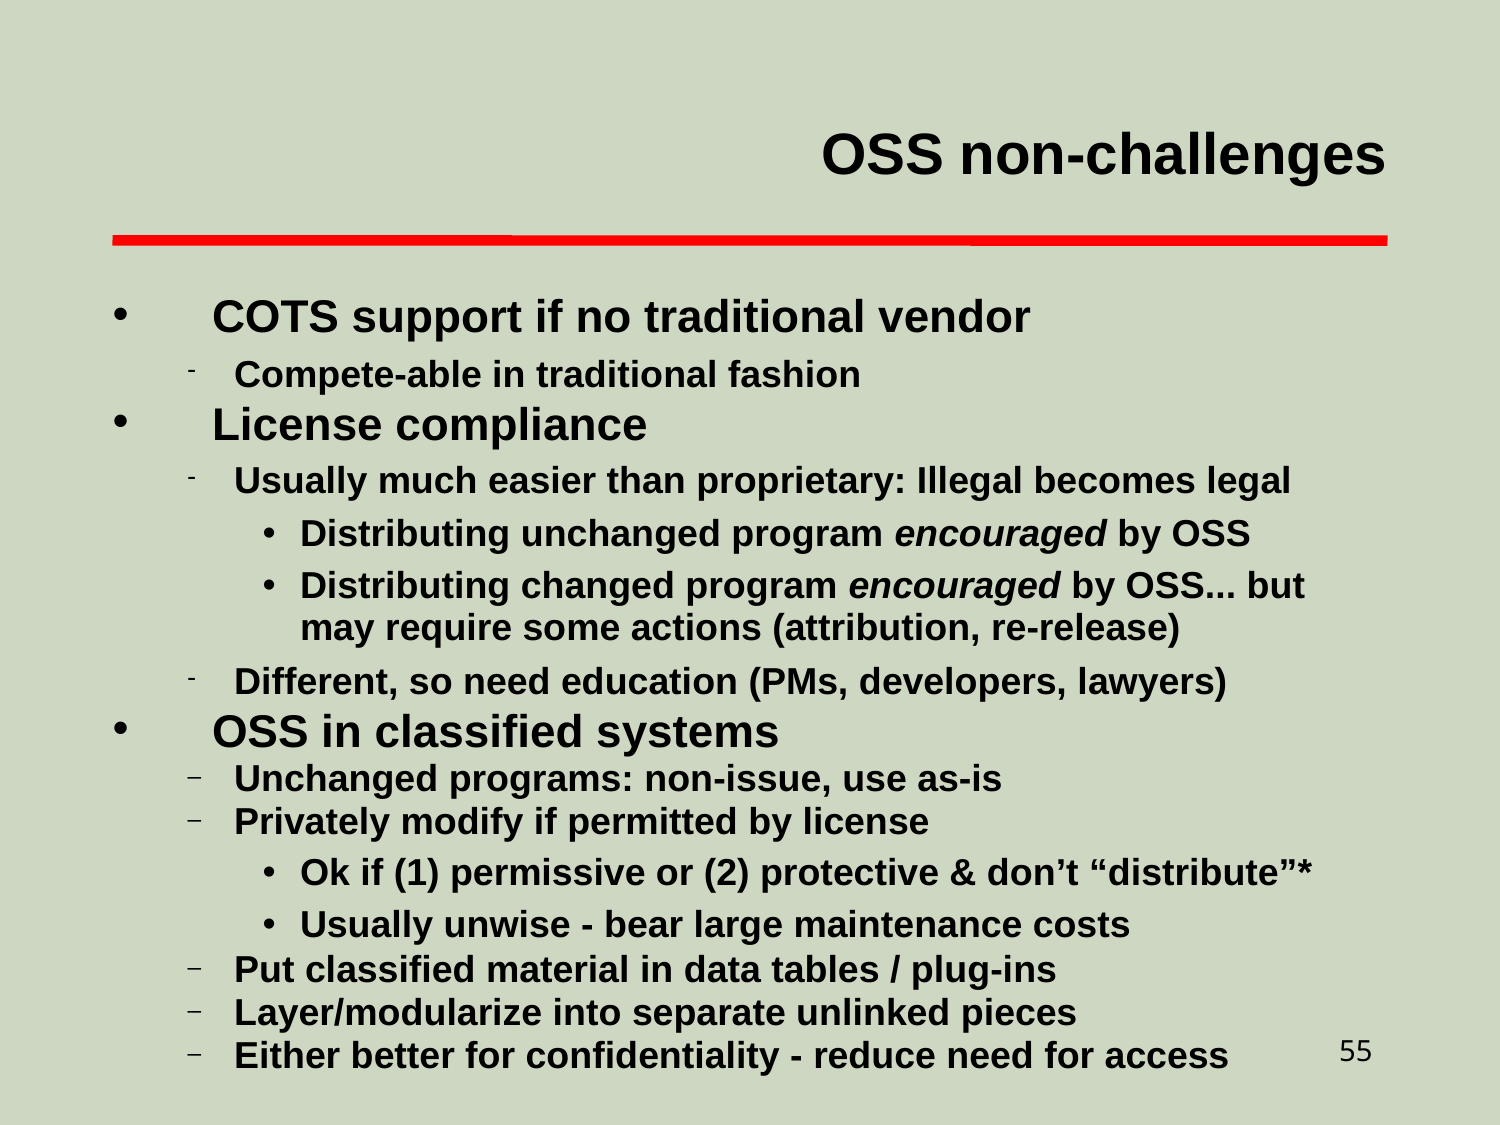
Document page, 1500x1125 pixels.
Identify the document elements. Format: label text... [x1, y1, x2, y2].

list COTS support if no traditional vendor Compete-able in traditional fashion License compliance Usually much easier than proprietary: Illegal becomes legal Distributing unchanged program encouraged by OSS Distributing changed program encouraged by OSS... but may require some actions (attribution, re-release) Different, so need education (PMs, developers, lawyers)‏ OSS in classified systems Unchanged programs: non-issue, use as-is Privately modify if permitted by license Ok if (1) permissive or (2) protective & don’t “distribute”* Usually unwise - bear large maintenance costs Put classified material in data tables / plug-ins Layer/modularize into separate unlinked pieces Either better for confidentiality - reduce need for access [112, 299, 1388, 1086]
title OSS non-challenges [337, 93, 1388, 217]
